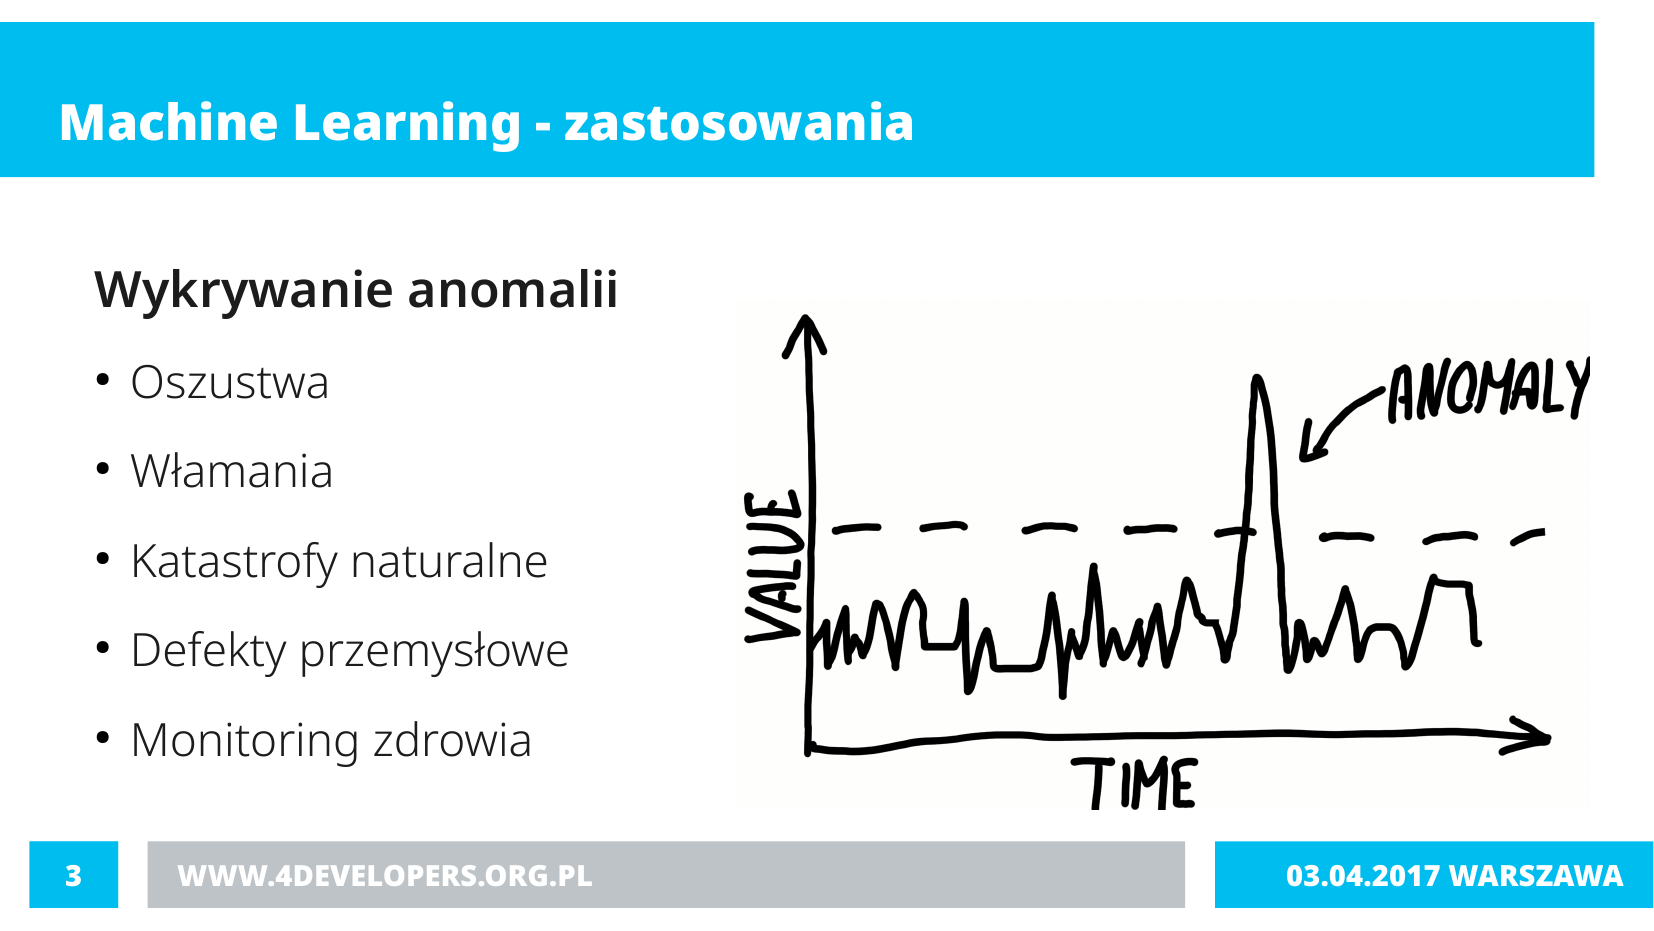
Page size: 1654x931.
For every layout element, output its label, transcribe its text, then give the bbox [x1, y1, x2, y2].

list Wykrywanie anomalii Oszustwa Włamania Katastrofy naturalne Defekty przemysłowe Monitoring zdrowia [59, 243, 1565, 820]
picture [735, 300, 1591, 810]
title Machine Learning - zastosowania [59, 44, 1595, 156]
